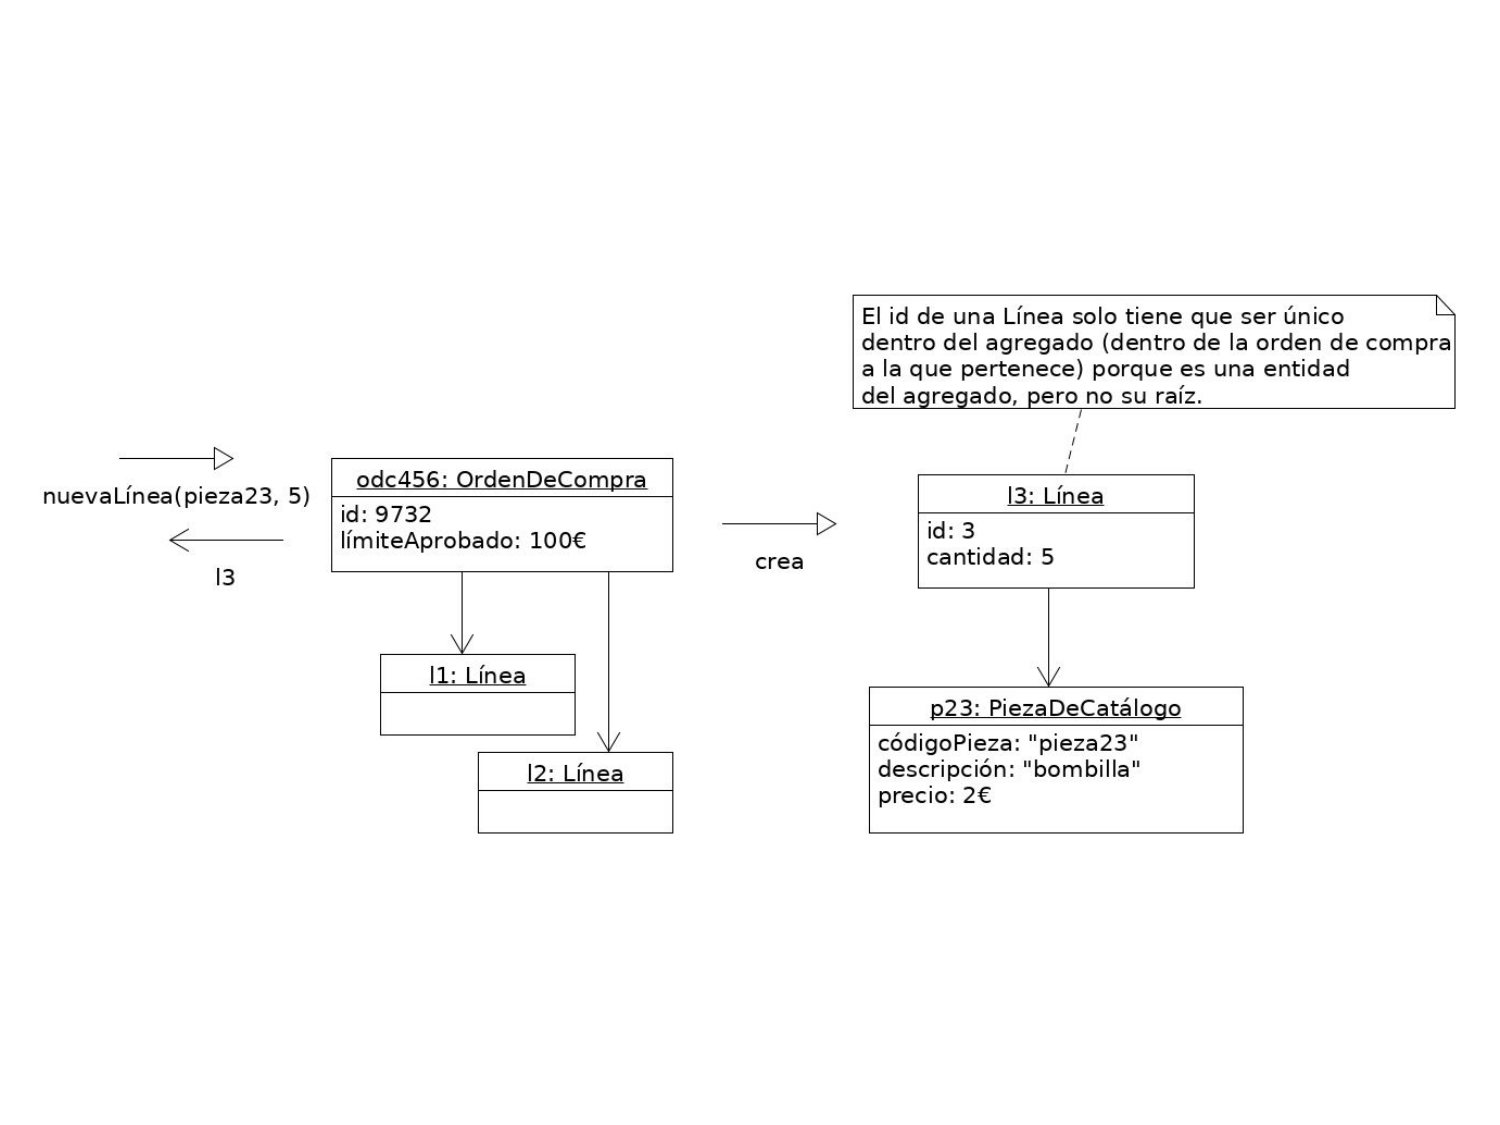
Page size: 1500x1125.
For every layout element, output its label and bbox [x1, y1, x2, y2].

picture [39, 286, 1461, 839]
